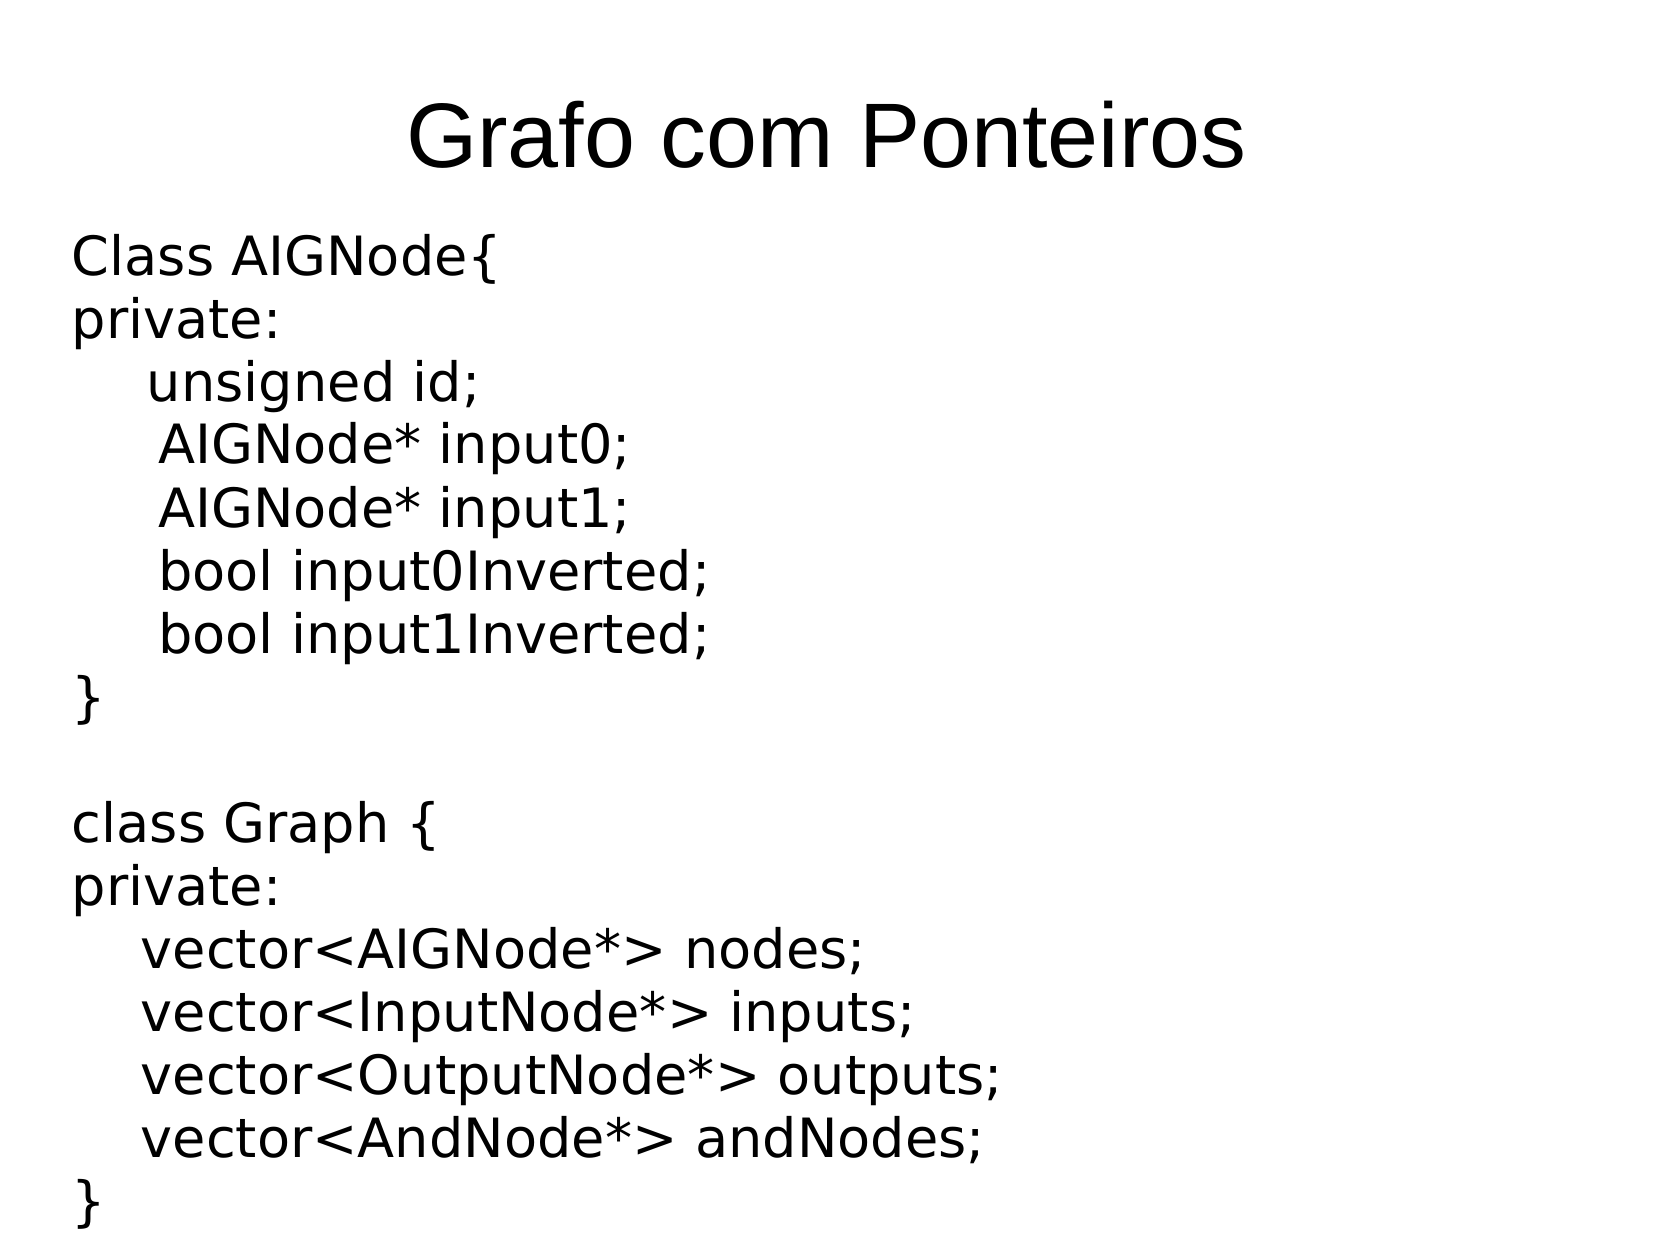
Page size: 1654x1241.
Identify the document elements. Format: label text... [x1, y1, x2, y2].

title Grafo com Ponteiros [82, 15, 1571, 257]
subtitle Class AIGNode{ private: unsigned id; AIGNode* input0; AIGNode* input1; bool input0Inverted; bool input1Inverted; } class Graph { private: vector<AIGNode*> nodes; vector<InputNode*> inputs; vector<OutputNode*> outputs; vector<AndNode*> andNodes; } [71, 220, 1561, 1237]
